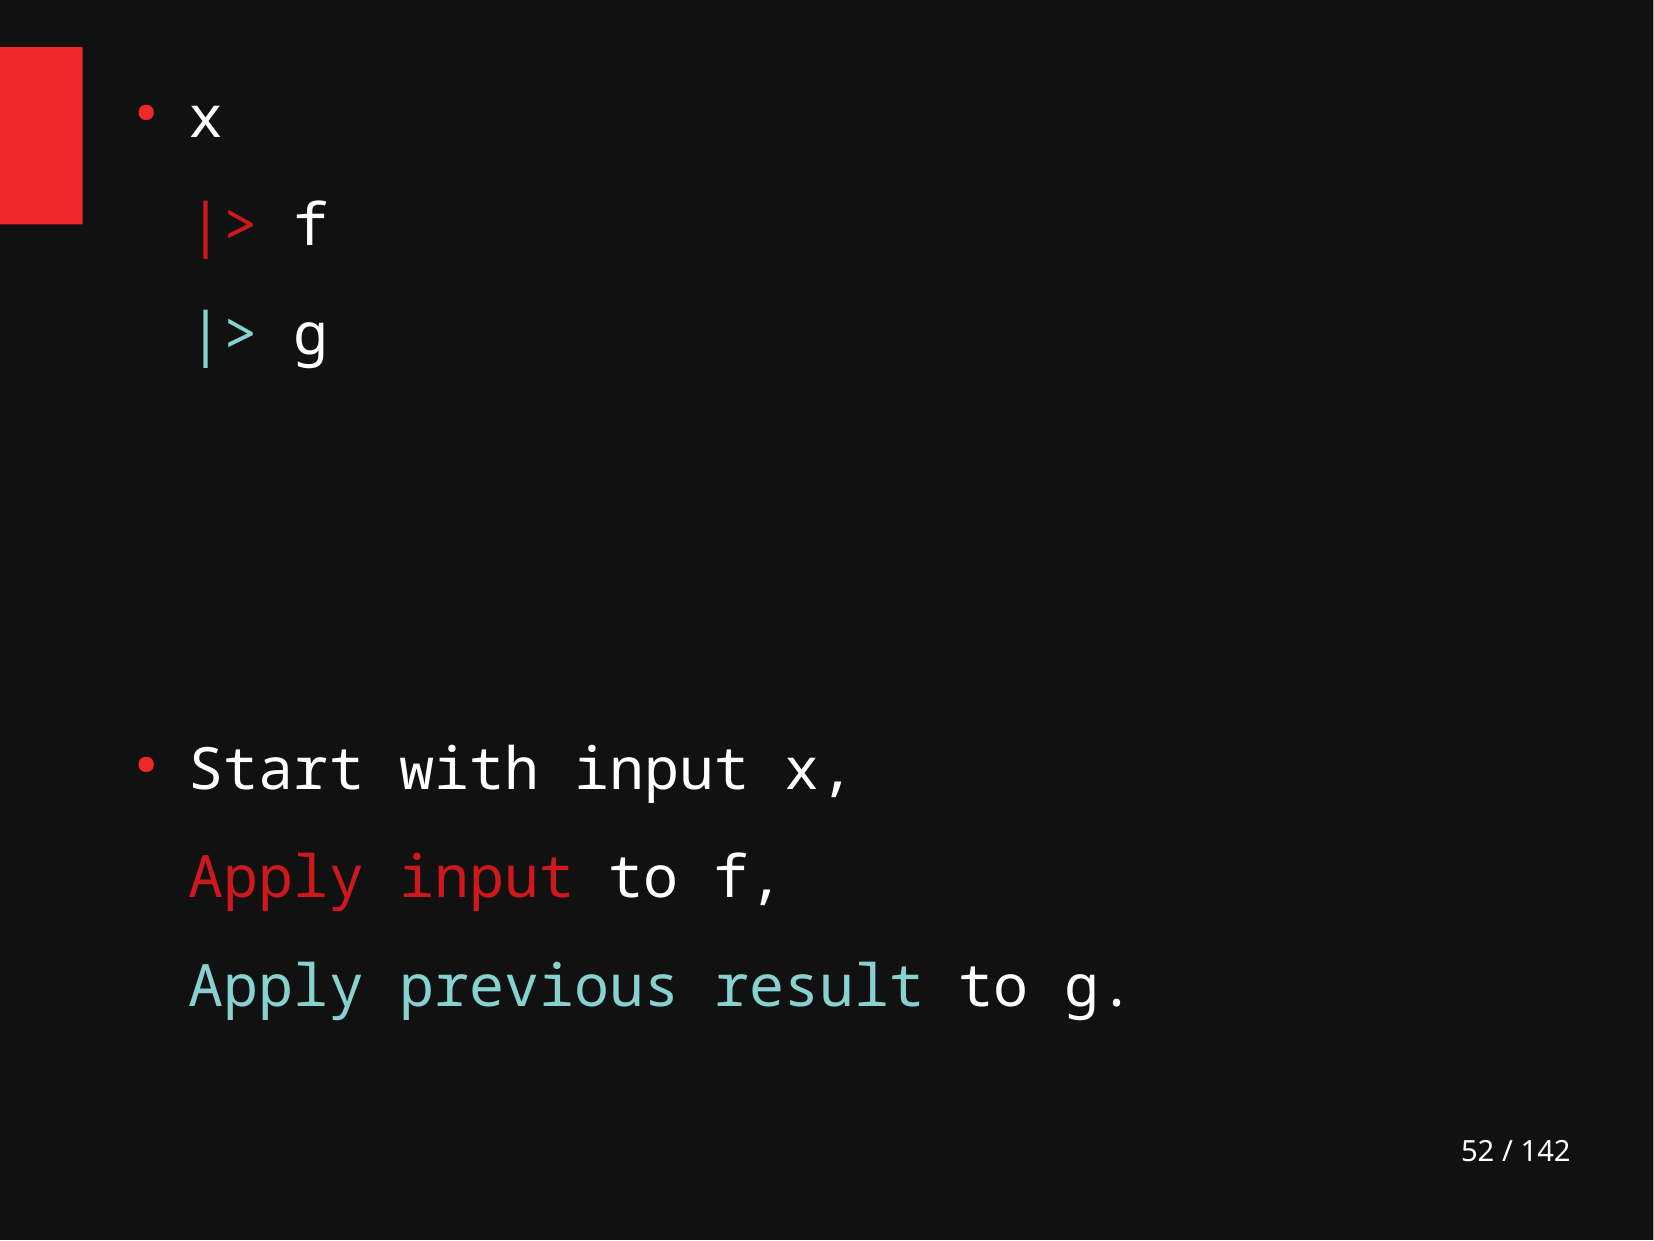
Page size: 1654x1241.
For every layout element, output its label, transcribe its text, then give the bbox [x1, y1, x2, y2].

list x |> f |> g Start with input x, Apply input to f, Apply previous result to g. [118, 75, 1536, 1074]
